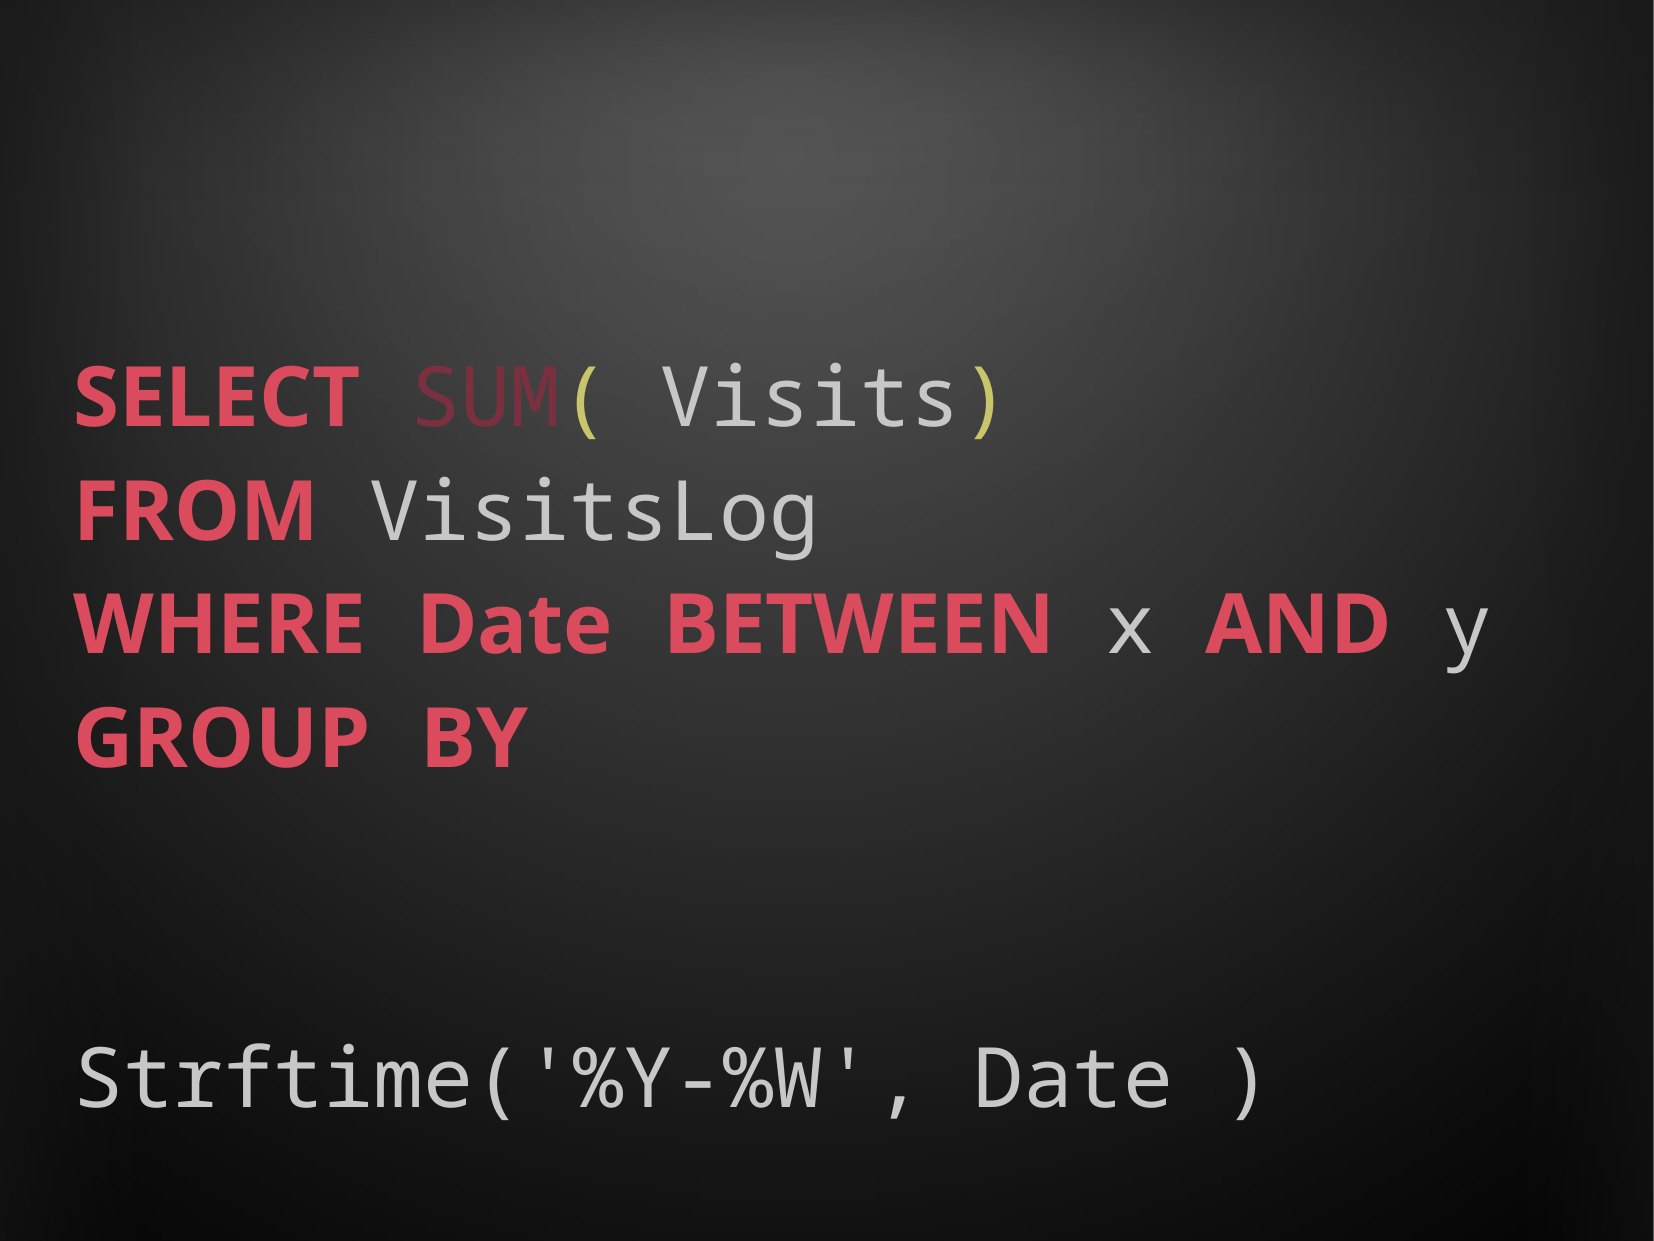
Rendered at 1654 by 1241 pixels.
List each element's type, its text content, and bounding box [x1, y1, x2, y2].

picture [0, 0, 1654, 1241]
text_box SELECT SUM( Visits) FROM VisitsLog WHERE Date BETWEEN x AND y GROUP BY Strftime('%Y-%W', Date ) [59, 330, 1595, 1158]
